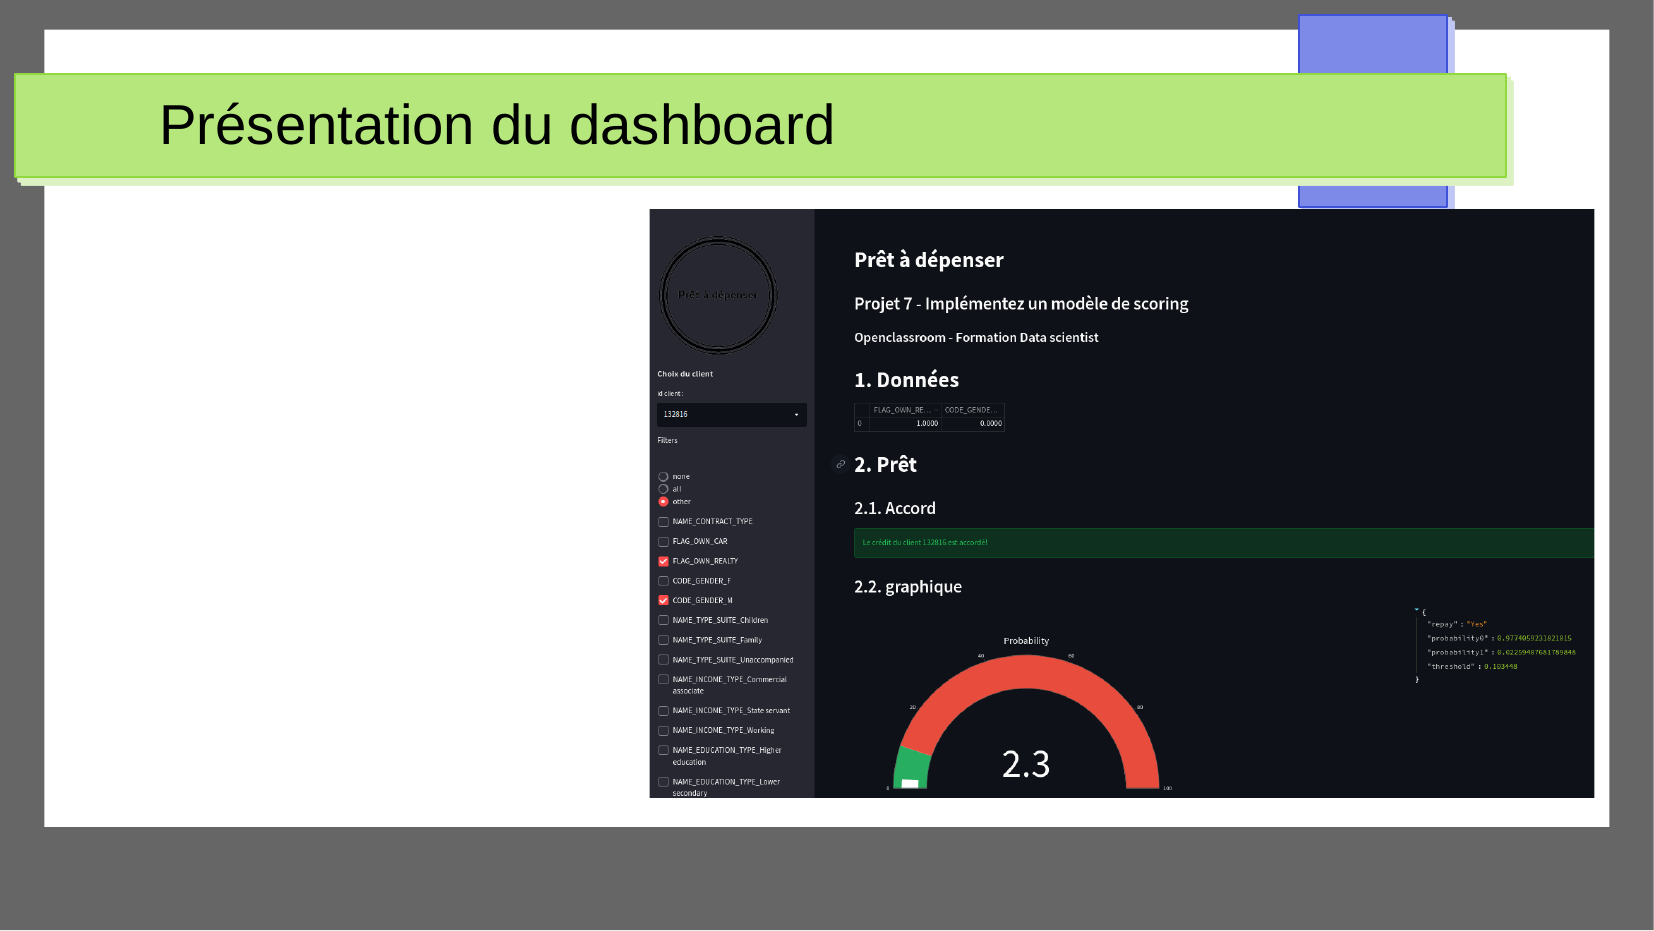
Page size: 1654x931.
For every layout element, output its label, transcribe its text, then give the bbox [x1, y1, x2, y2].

title Présentation du dashboard [88, 73, 1506, 178]
picture [649, 209, 1595, 798]
